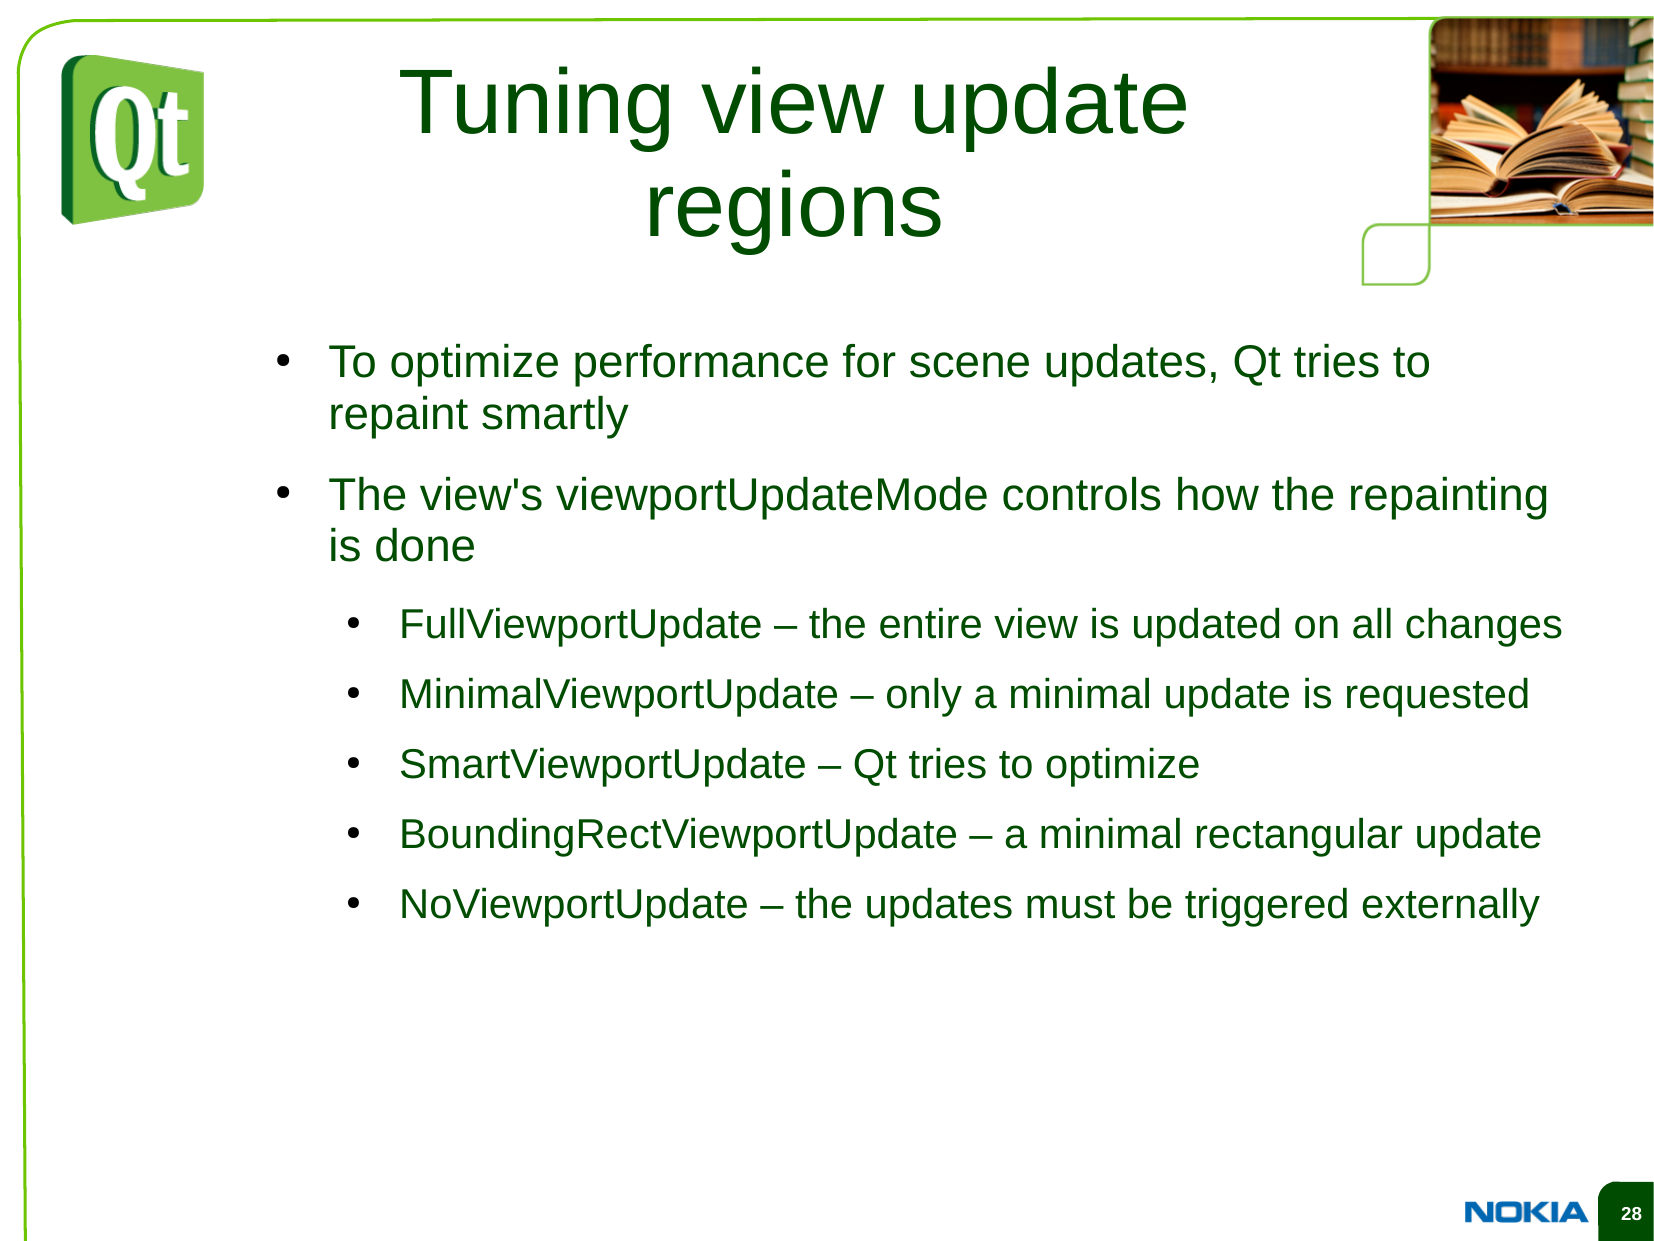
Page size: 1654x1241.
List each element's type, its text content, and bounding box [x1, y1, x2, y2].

list To optimize performance for scene updates, Qt tries to repaint smartly The view's viewportUpdateMode controls how the repainting is done FullViewportUpdate – the entire view is updated on all changes MinimalViewportUpdate – only a minimal update is requested SmartViewportUpdate – Qt tries to optimize BoundingRectViewportUpdate – a minimal rectangular update NoViewportUpdate – the updates must be triggered externally [257, 336, 1577, 1085]
title Tuning view update regions [257, 49, 1333, 257]
picture [1465, 1201, 1589, 1223]
picture [1338, 5, 1654, 306]
picture [61, 55, 204, 225]
